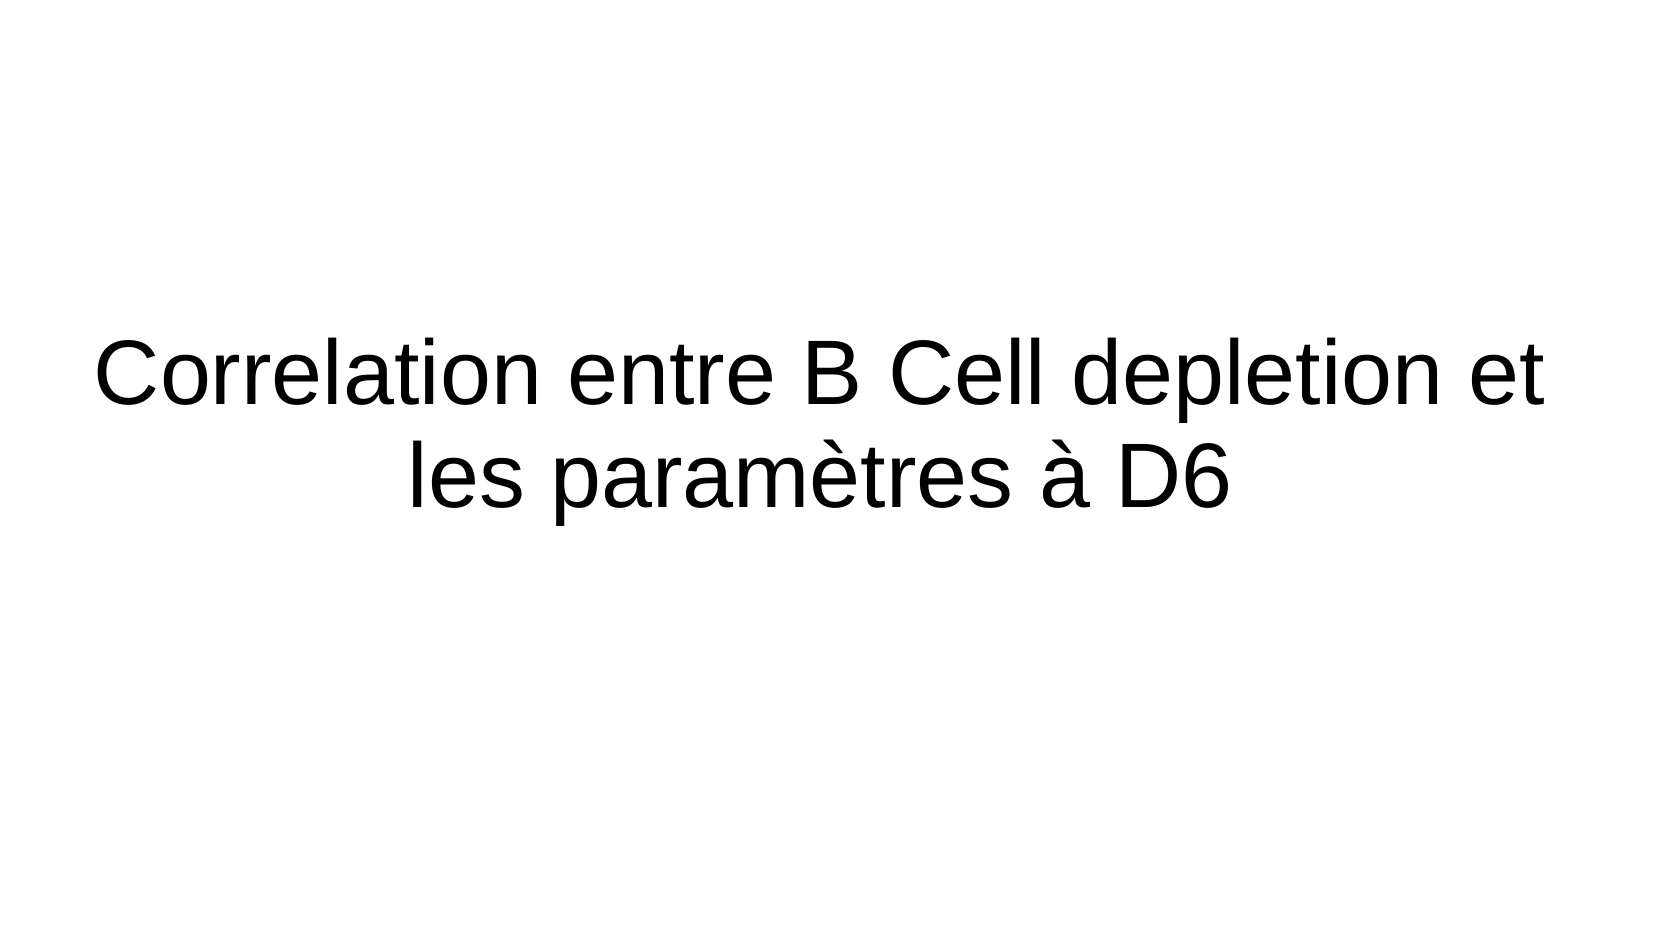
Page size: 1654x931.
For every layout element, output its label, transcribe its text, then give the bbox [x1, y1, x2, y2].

title Correlation entre B Cell depletion et les paramètres à D6 [76, 321, 1565, 527]
